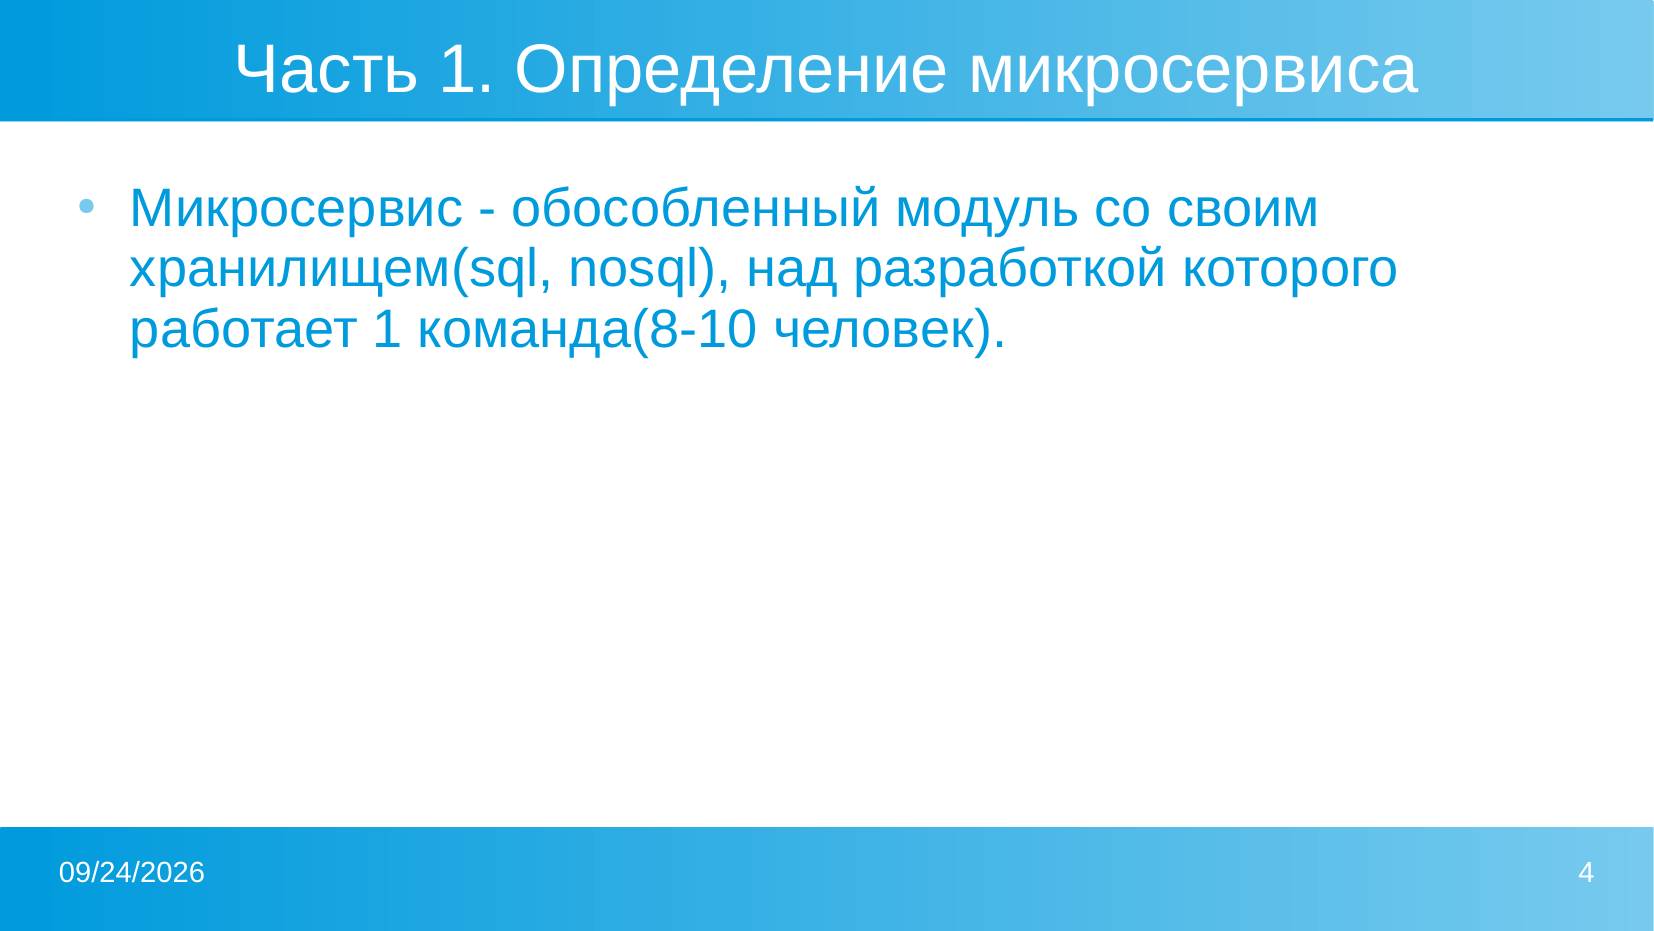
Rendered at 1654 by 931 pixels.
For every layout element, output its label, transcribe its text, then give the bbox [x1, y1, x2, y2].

title Часть 1. Определение микросервиса [59, 29, 1595, 108]
list Микросервис - обособленный модуль со своим хранилищем(sql, nosql), над разработкой которого работает 1 команда(8-10 человек). [59, 177, 1595, 768]
